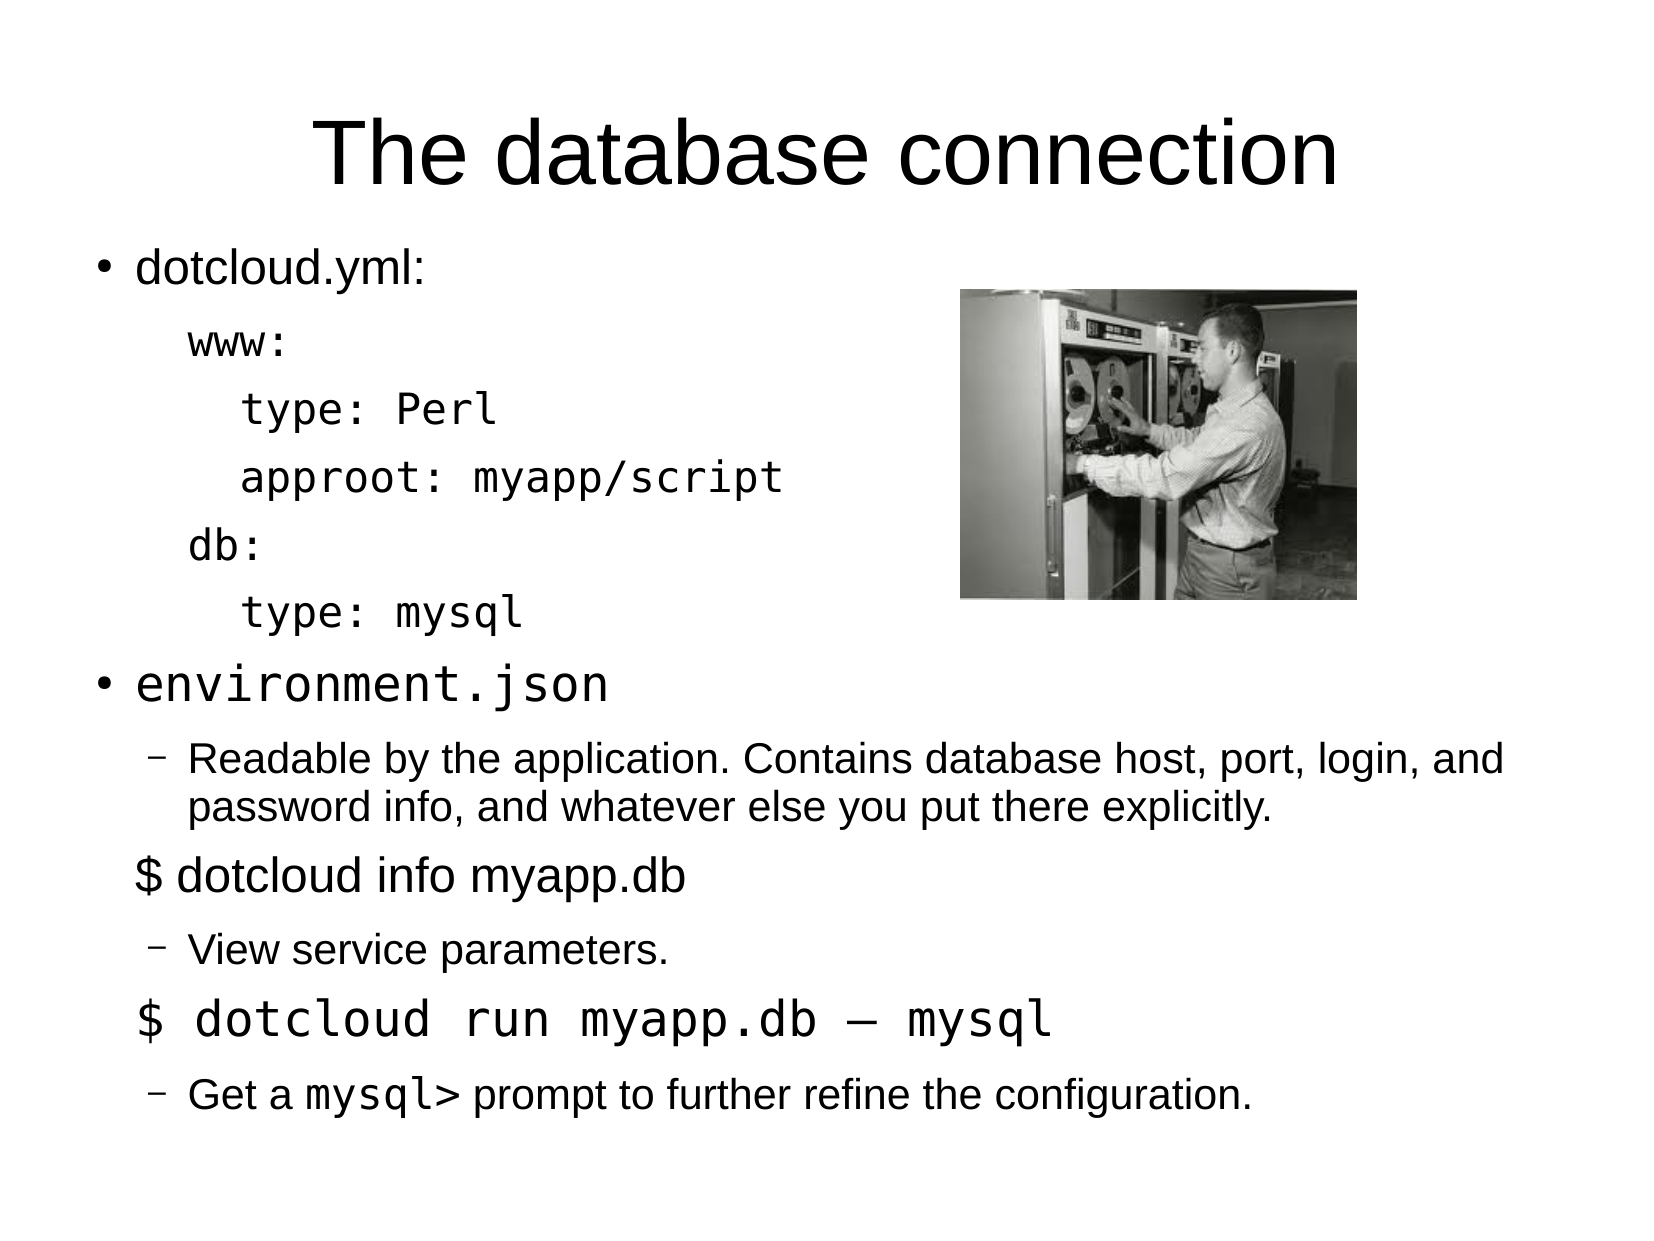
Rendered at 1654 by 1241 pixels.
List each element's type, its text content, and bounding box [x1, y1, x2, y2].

list dotcloud.yml: www: type: Perl approot: myapp/script db: type: mysql environment.json Readable by the application. Contains database host, port, login, and password info, and whatever else you put there explicitly. $ dotcloud info myapp.db View service parameters. $ dotcloud run myapp.db – mysql Get a mysql> prompt to further refine the configuration. [82, 240, 1538, 1126]
picture [960, 289, 1357, 601]
title The database connection [82, 49, 1571, 257]
